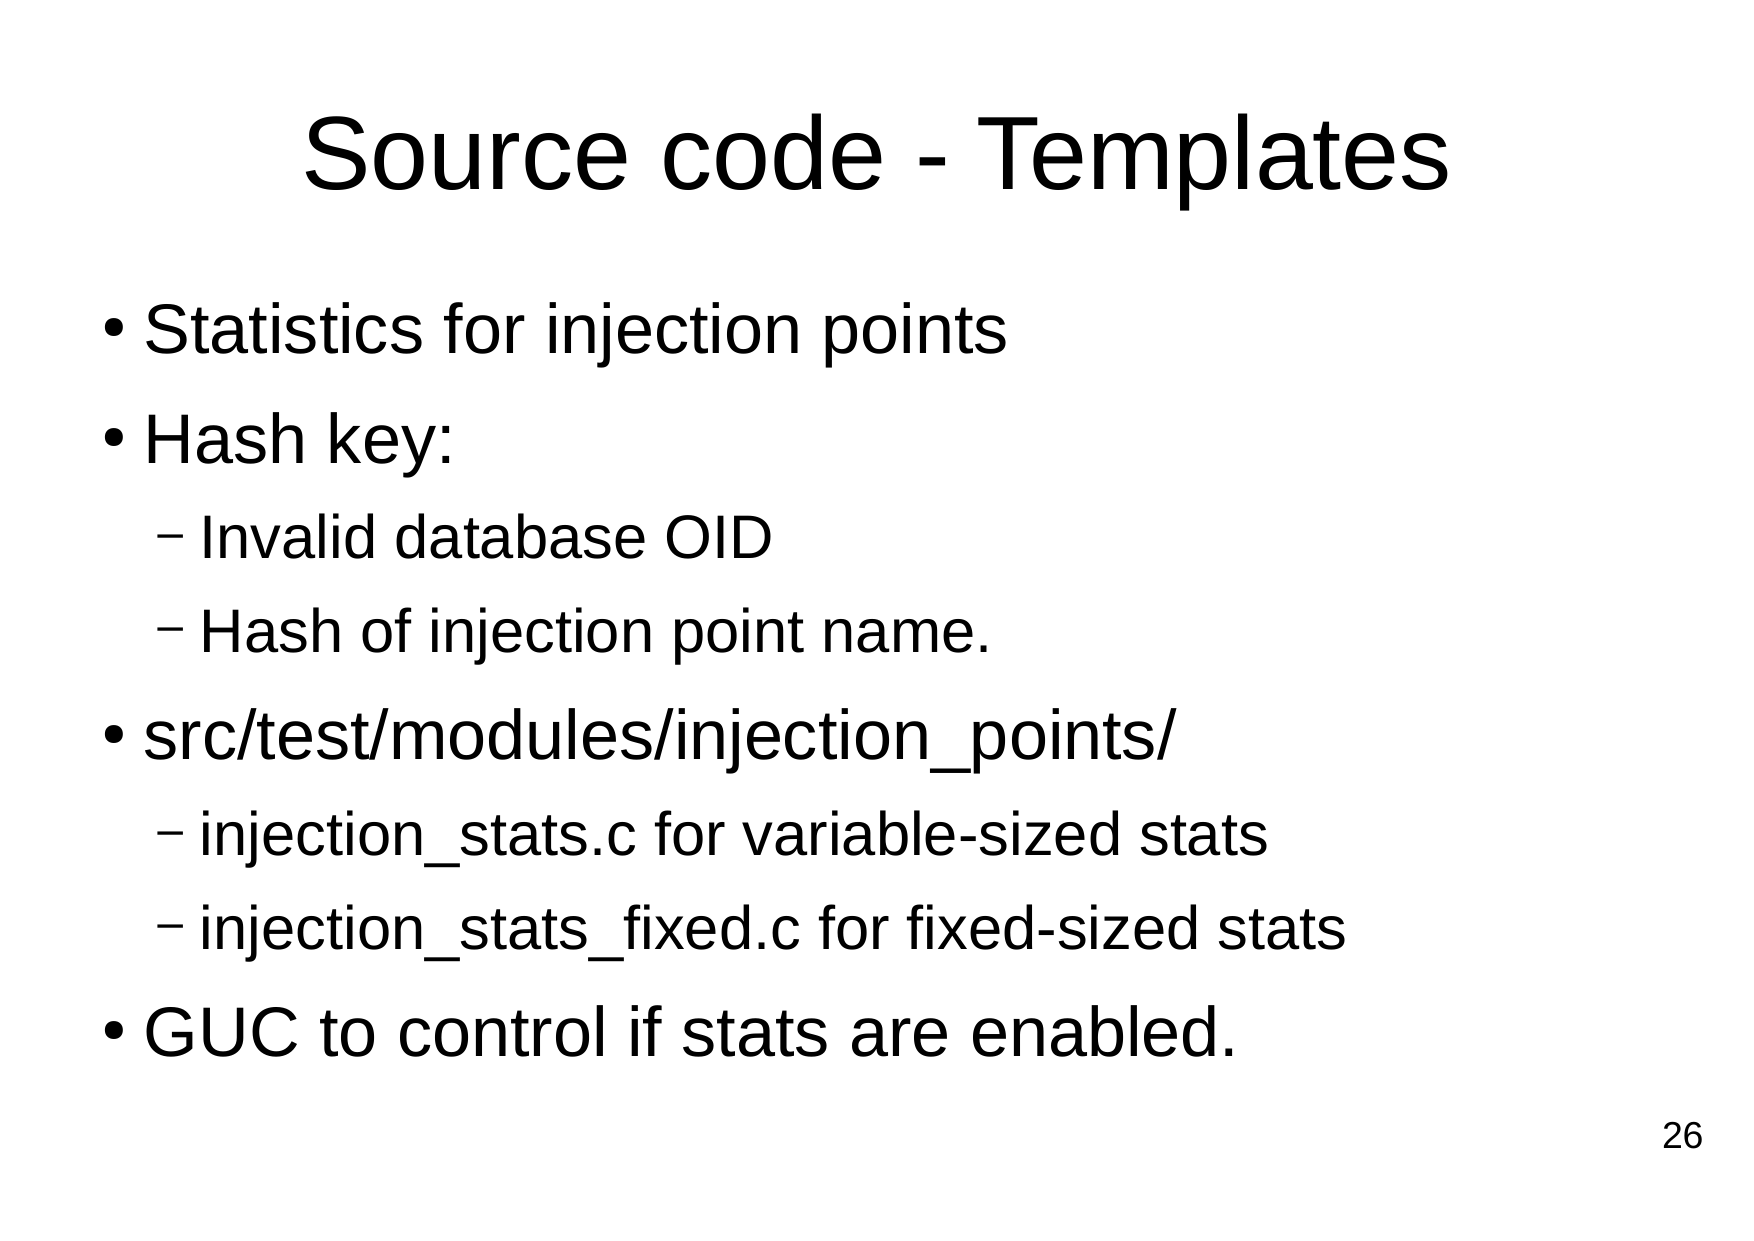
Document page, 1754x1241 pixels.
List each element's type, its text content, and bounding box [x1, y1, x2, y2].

text_box <number> [1447, 1106, 1719, 1201]
list Statistics for injection points Hash key: Invalid database OID Hash of injection point name. src/test/modules/injection_points/ injection_stats.c for variable-sized stats injection_stats_fixed.c for fixed-sized stats GUC to control if stats are enabled. [87, 290, 1667, 1081]
title Source code - Templates [87, 0, 1667, 290]
